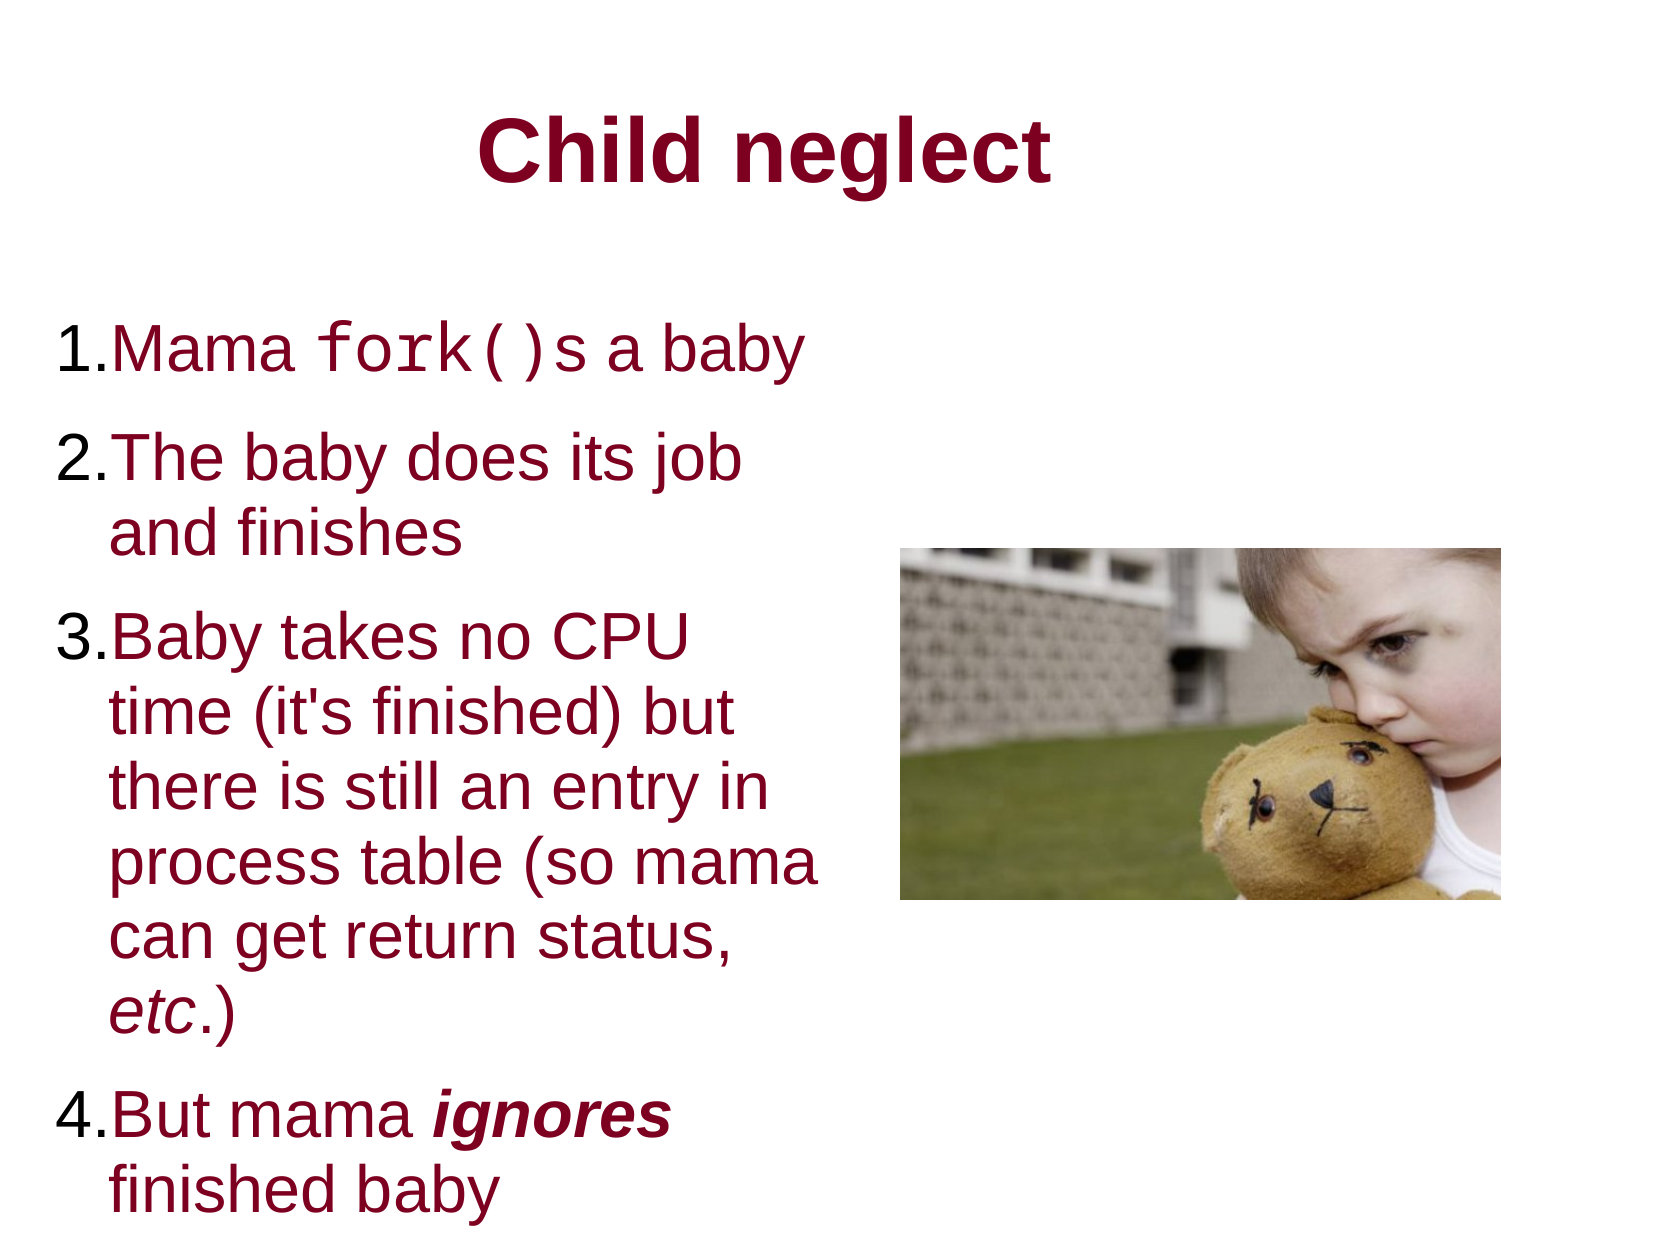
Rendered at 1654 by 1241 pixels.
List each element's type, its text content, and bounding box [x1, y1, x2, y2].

title Child neglect [118, 94, 1412, 207]
list Mama fork()s a baby The baby does its job and finishes Baby takes no CPU time (it's finished) but there is still an entry in process table (so mama can get return status, etc.) But mama ignores finished baby [37, 300, 826, 1216]
picture [0, 0, 1654, 1241]
